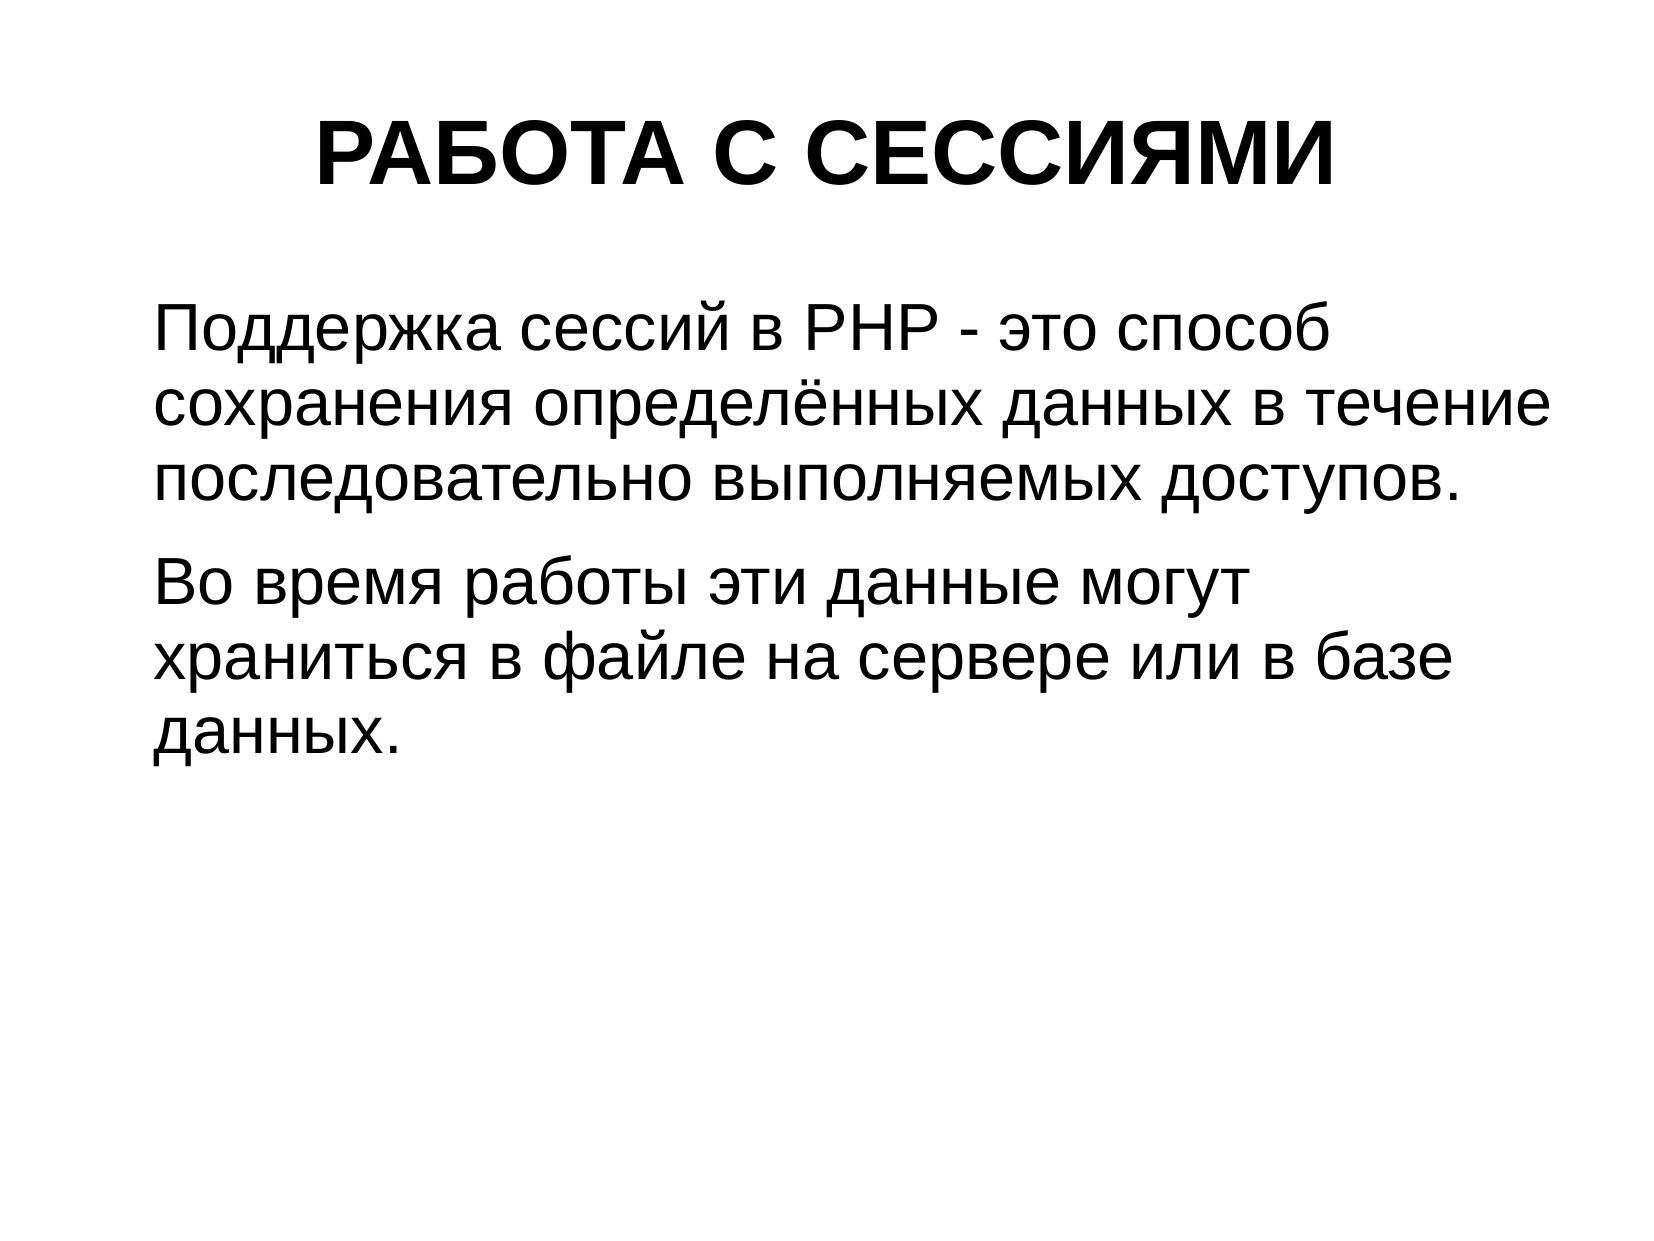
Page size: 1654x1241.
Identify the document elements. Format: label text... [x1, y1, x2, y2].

title РАБОТА С СЕССИЯМИ [82, 49, 1571, 257]
list Поддержка сессий в PHP - это способ сохранения определённых данных в течение последовательно выполняемых доступов. Во время работы эти данные могут храниться в файле на сервере или в базе данных. [82, 290, 1571, 1109]
